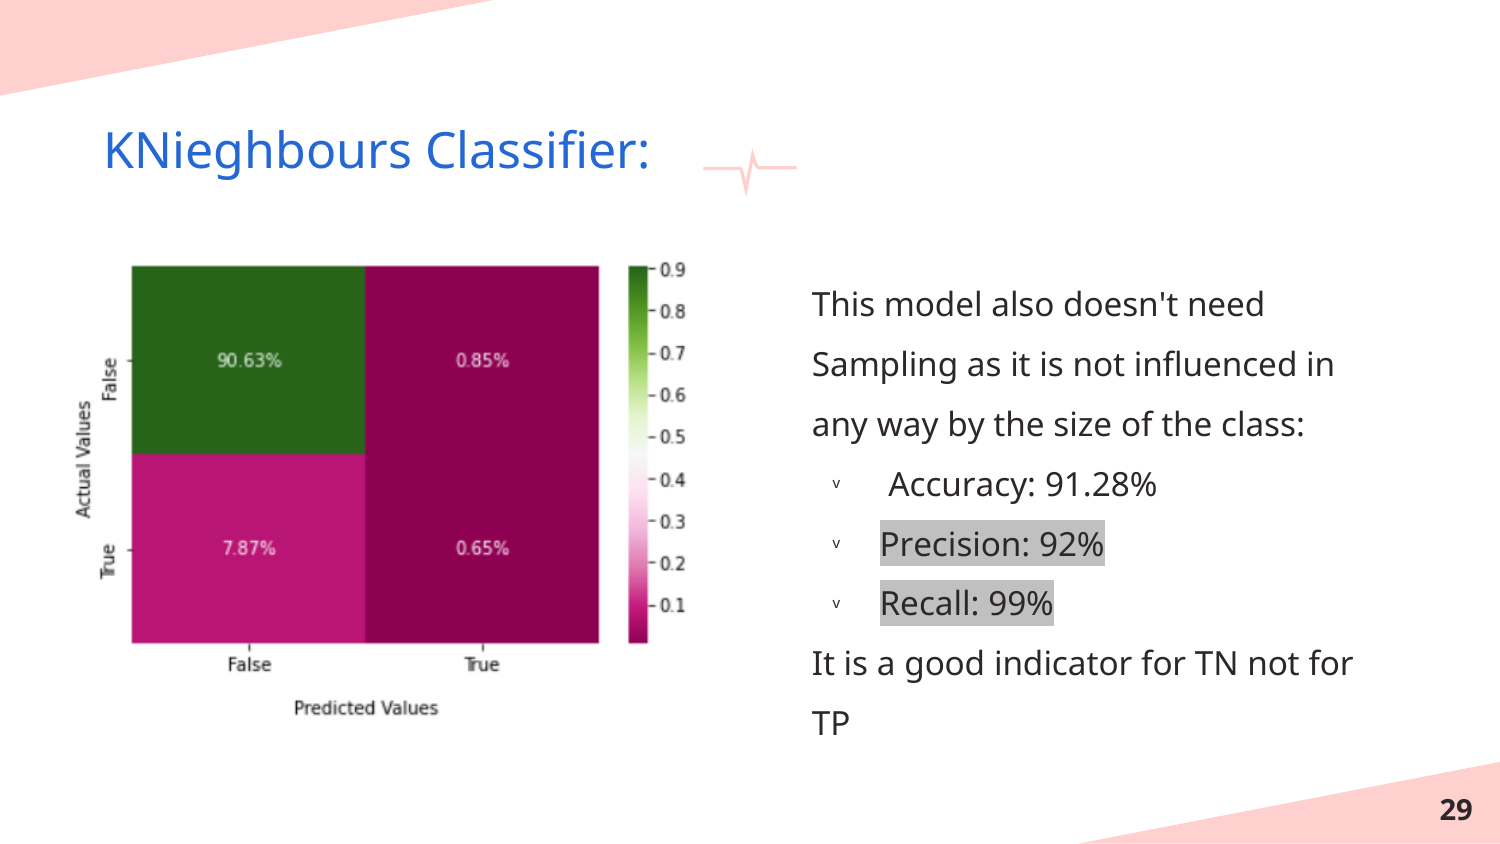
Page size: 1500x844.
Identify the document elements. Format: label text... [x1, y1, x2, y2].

title KNieghbours Classifier: [88, 103, 786, 173]
text_box This model also doesn't need Sampling as it is not influenced in any way by the size of the class: Accuracy: 91.28% Precision: 92% Recall: 99% It is a good indicator for TN not for TP [776, 248, 1375, 562]
text_box 29 [1424, 783, 1489, 830]
picture [63, 248, 724, 725]
